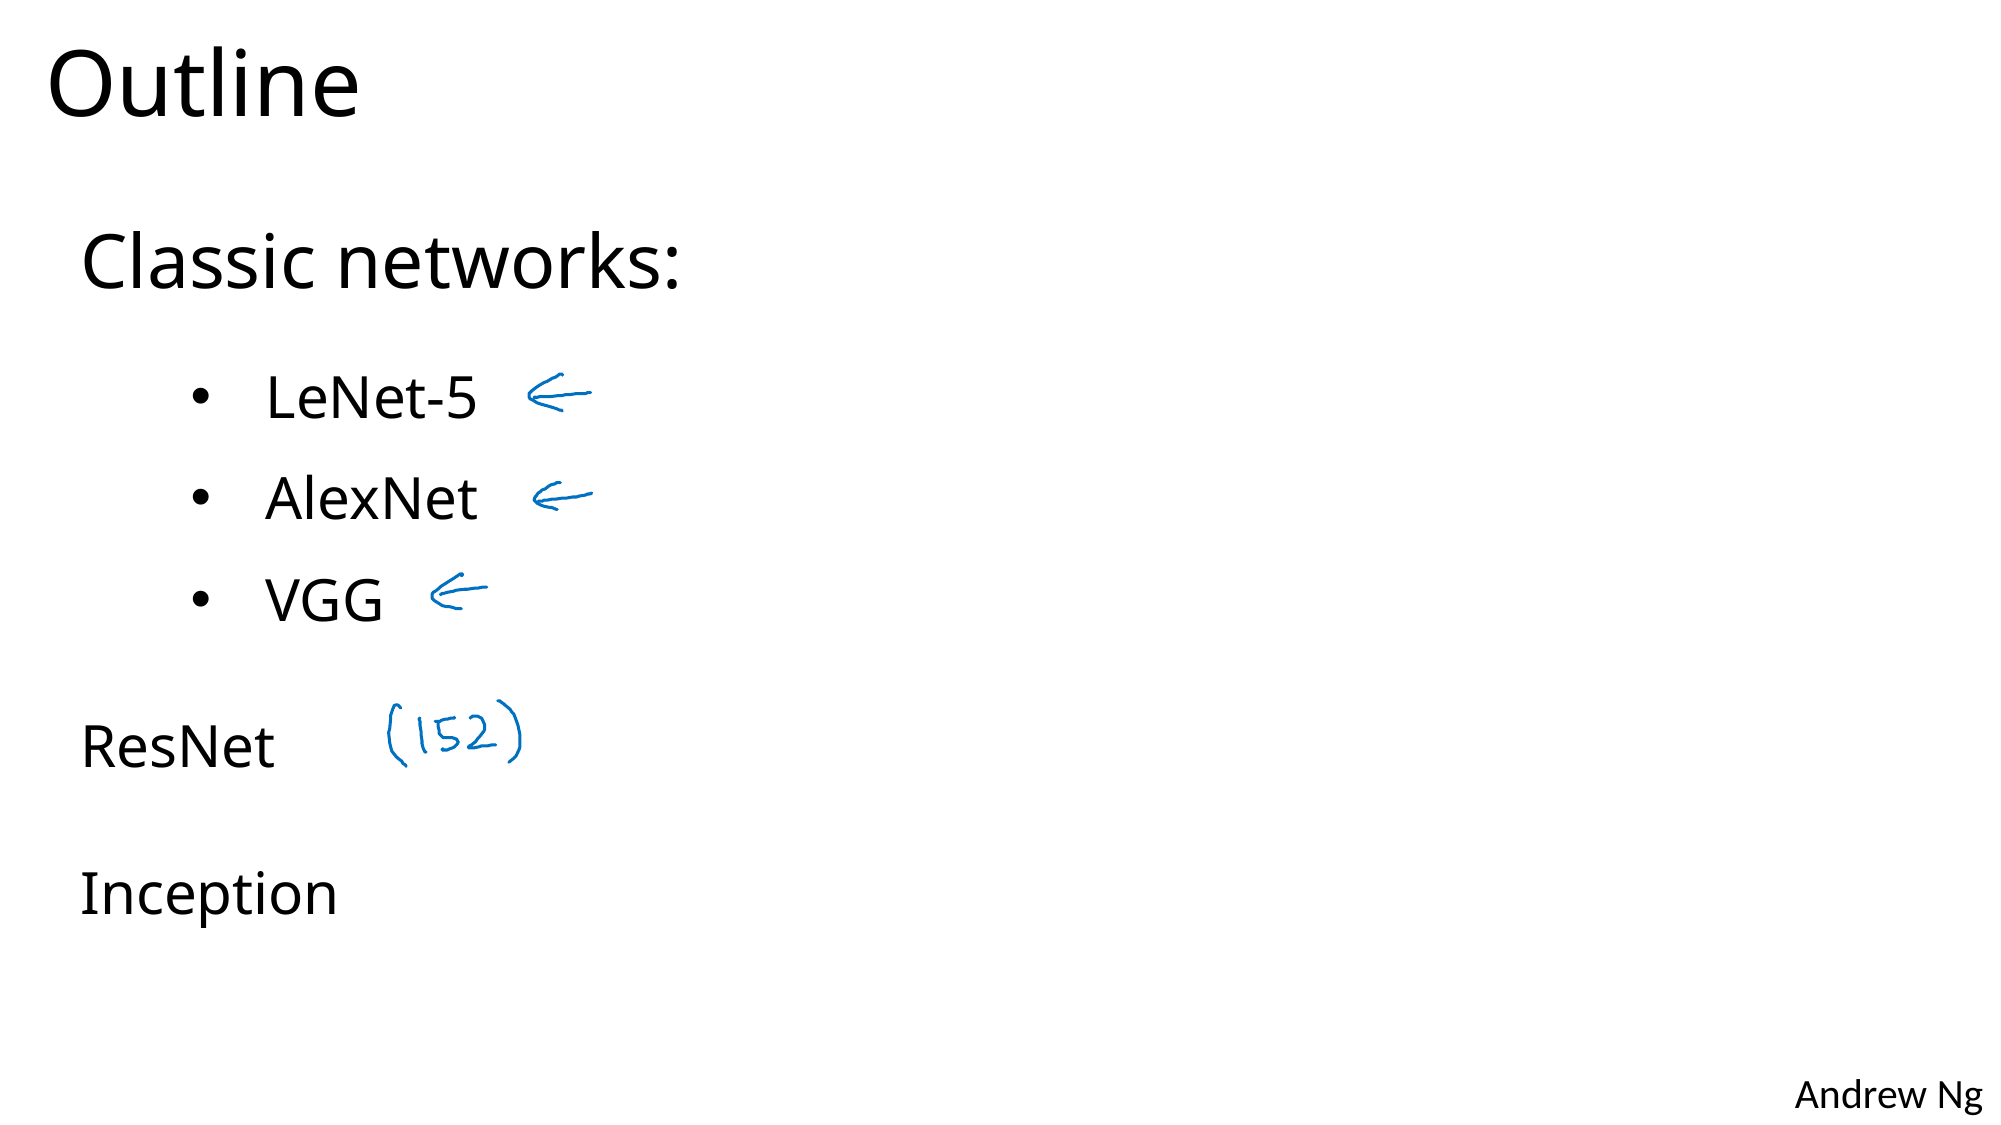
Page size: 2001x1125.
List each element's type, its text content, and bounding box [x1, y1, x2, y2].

text_box AlexNet [175, 454, 385, 541]
text_box Classic networks: [65, 206, 711, 313]
picture [385, 370, 595, 770]
text_box VGG [175, 555, 385, 642]
text_box ResNet [65, 702, 296, 788]
text_box LeNet-5 [175, 353, 504, 439]
text_box Inception [65, 848, 353, 935]
title Outline [30, 29, 2000, 248]
